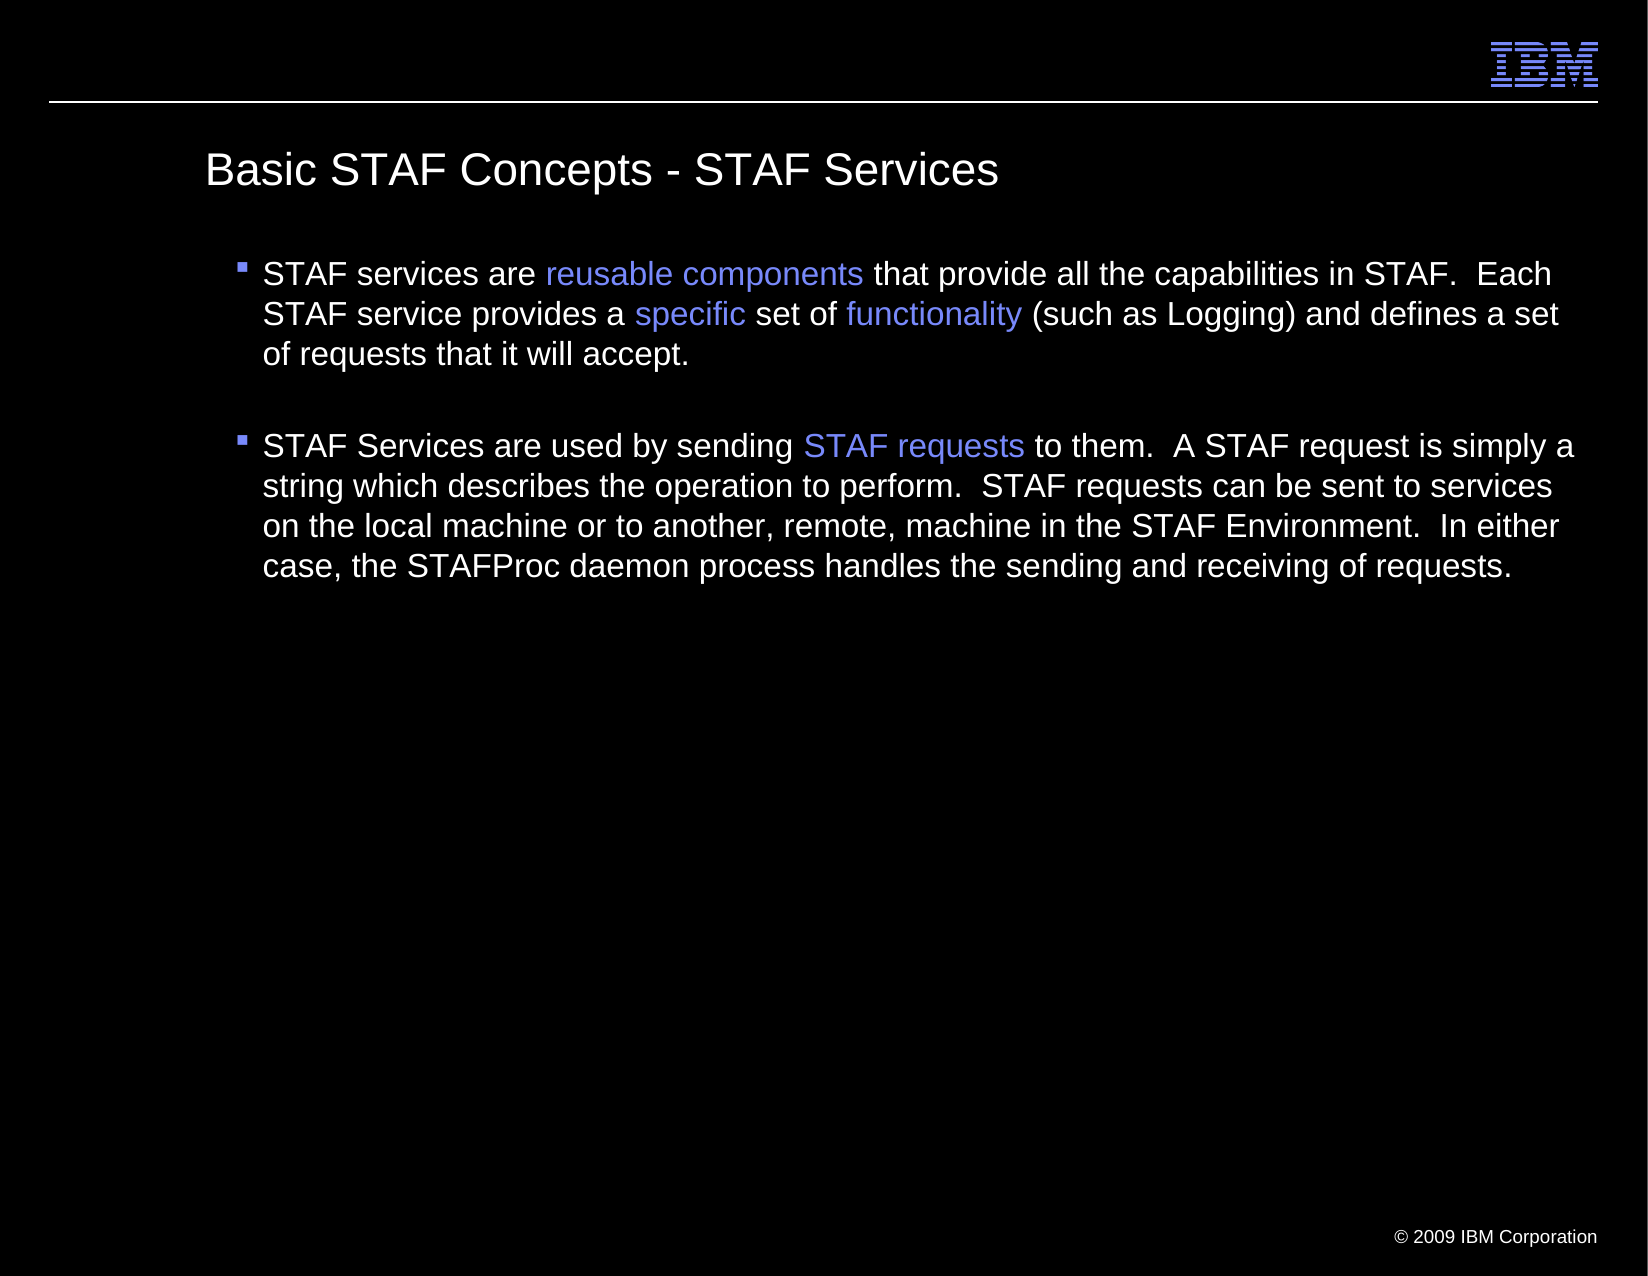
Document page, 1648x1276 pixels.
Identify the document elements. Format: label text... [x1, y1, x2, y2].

picture [1491, 42, 1598, 87]
text_box STAF services are reusable components that provide all the capabilities in STAF. Each STAF service provides a specific set of functionality (such as Logging) and defines a set of requests that it will accept. STAF Services are used by sending STAF requests to them. A STAF request is simply a string which describes the operation to perform. STAF requests can be sent to services on the local machine or to another, remote, machine in the STAF Environment. In either case, the STAFProc daemon process handles the sending and receiving of requests. [235, 252, 1584, 585]
title Basic STAF Concepts - STAF Services [188, 137, 1648, 231]
